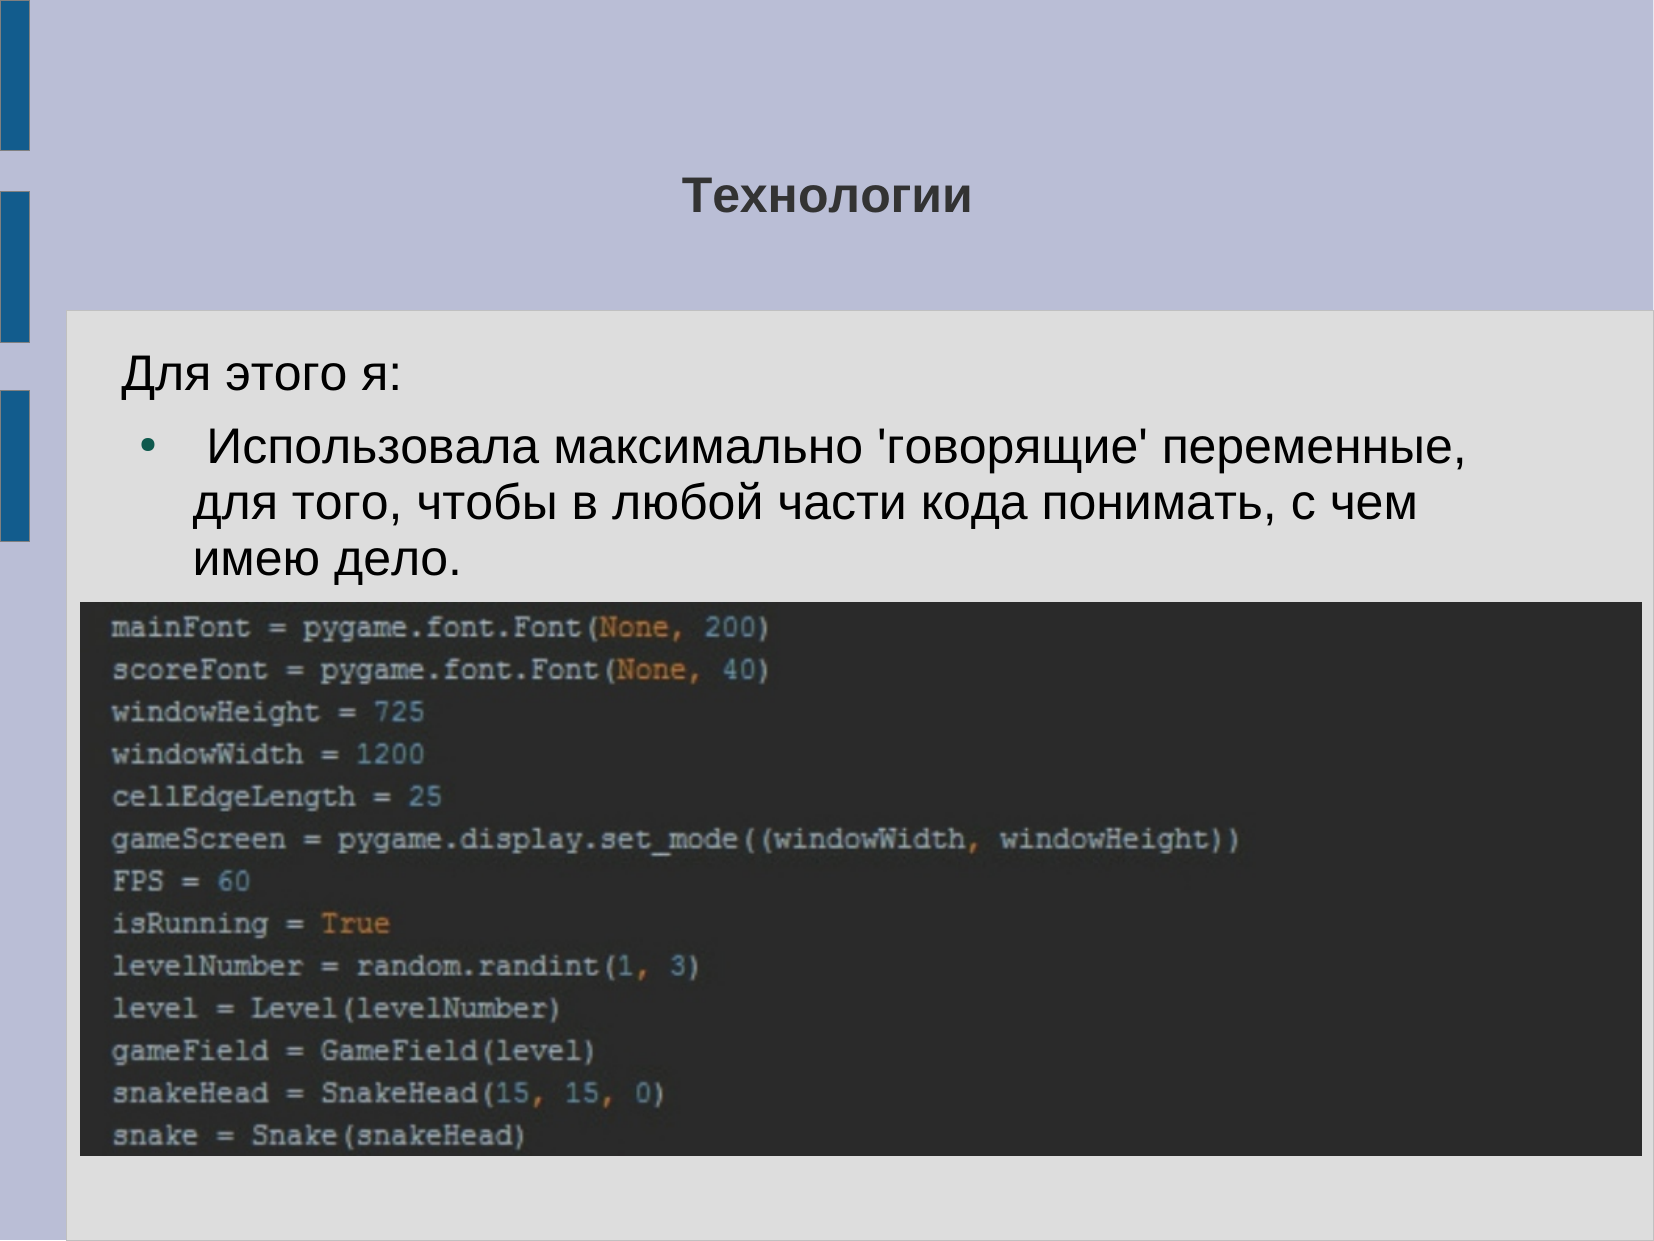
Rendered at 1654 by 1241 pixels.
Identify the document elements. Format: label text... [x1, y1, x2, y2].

picture [80, 602, 1642, 1156]
list Для этого я: Использовала максимально 'говорящие' переменные, для того, чтобы в любой части кода понимать, с чем имею дело. [121, 344, 1534, 602]
title Технологии [121, 91, 1534, 299]
